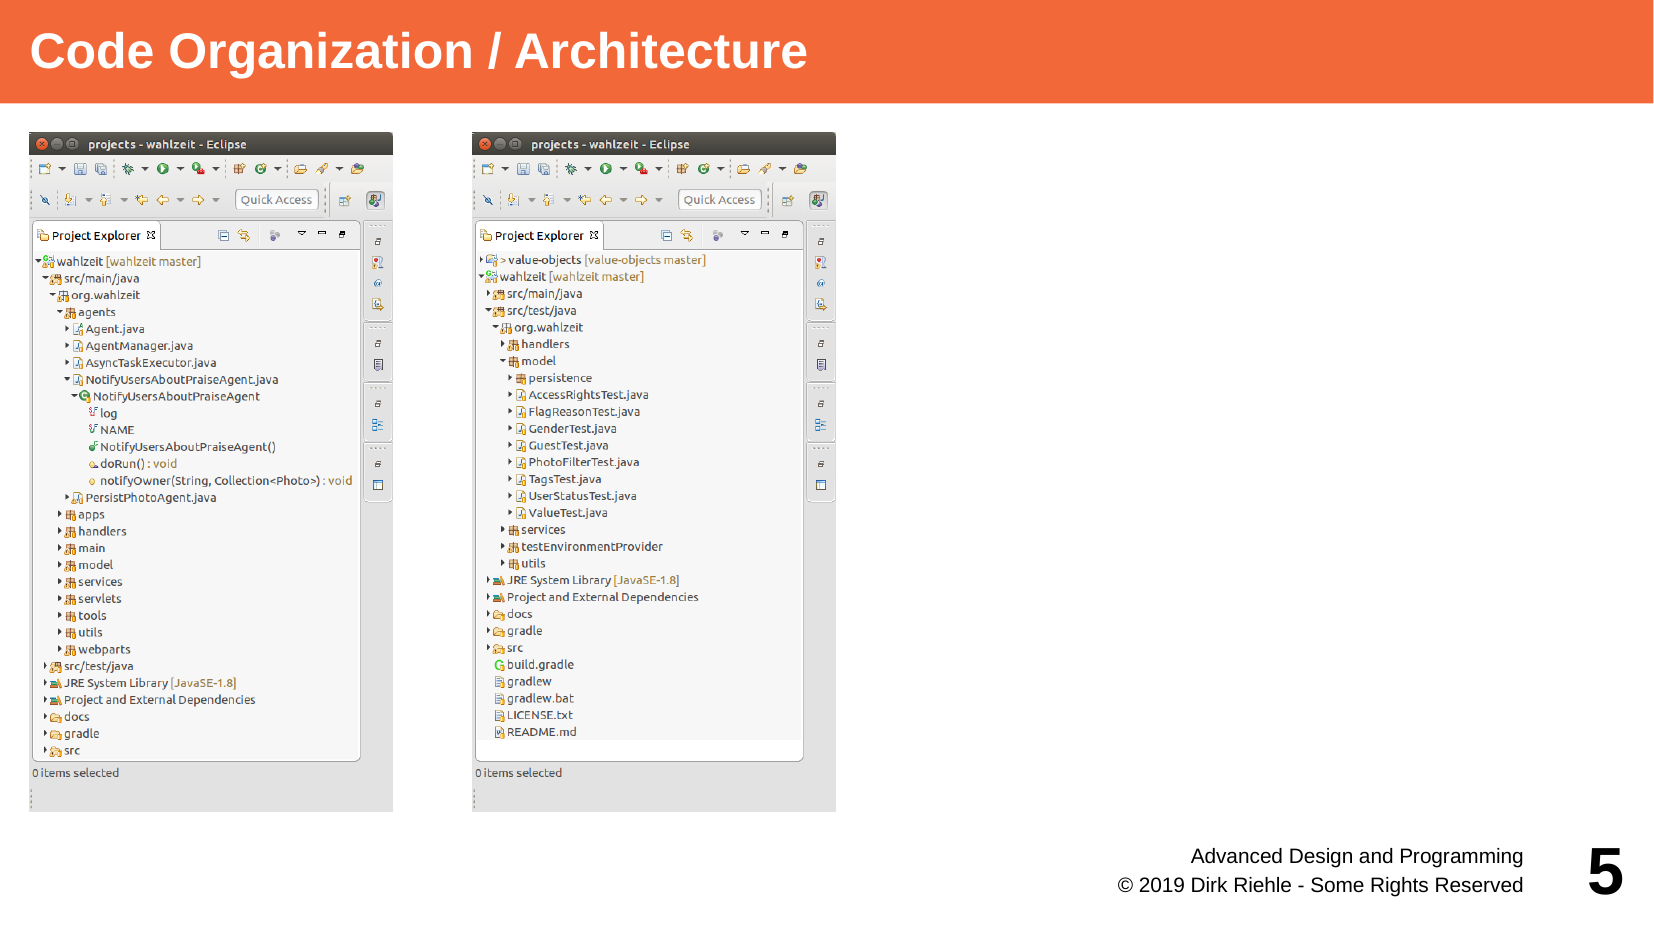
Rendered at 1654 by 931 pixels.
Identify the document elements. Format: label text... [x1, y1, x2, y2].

picture [472, 132, 836, 813]
picture [29, 132, 393, 813]
title Code Organization / Architecture [0, 0, 1654, 104]
